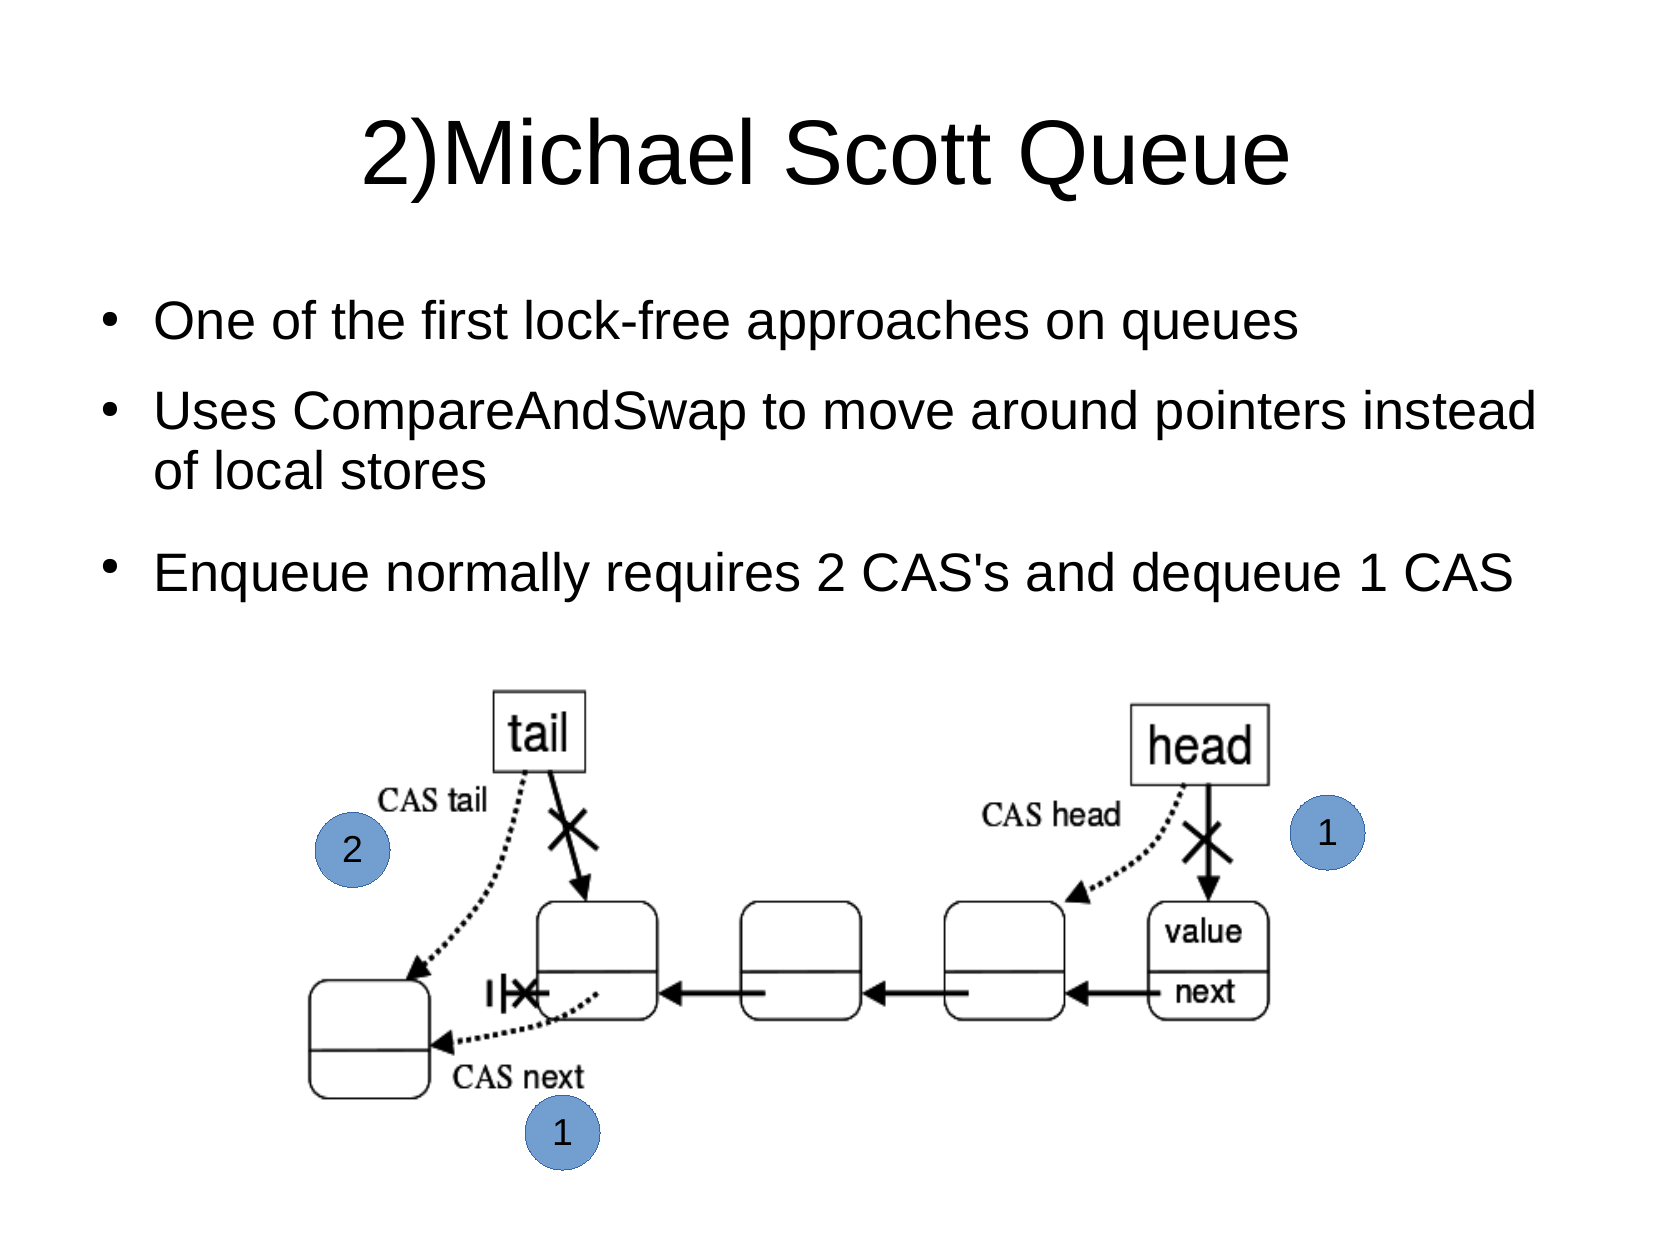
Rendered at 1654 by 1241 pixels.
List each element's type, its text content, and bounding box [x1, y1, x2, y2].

list One of the first lock-free approaches on queues Uses CompareAndSwap to move around pointers instead of local stores Enqueue normally requires 2 CAS's and dequeue 1 CAS [82, 290, 1571, 1010]
picture [117, 639, 1480, 1178]
text_box 2 [315, 812, 391, 888]
text_box 1 [1290, 795, 1366, 871]
text_box 1 [525, 1095, 601, 1171]
title 2)Michael Scott Queue [82, 49, 1571, 257]
